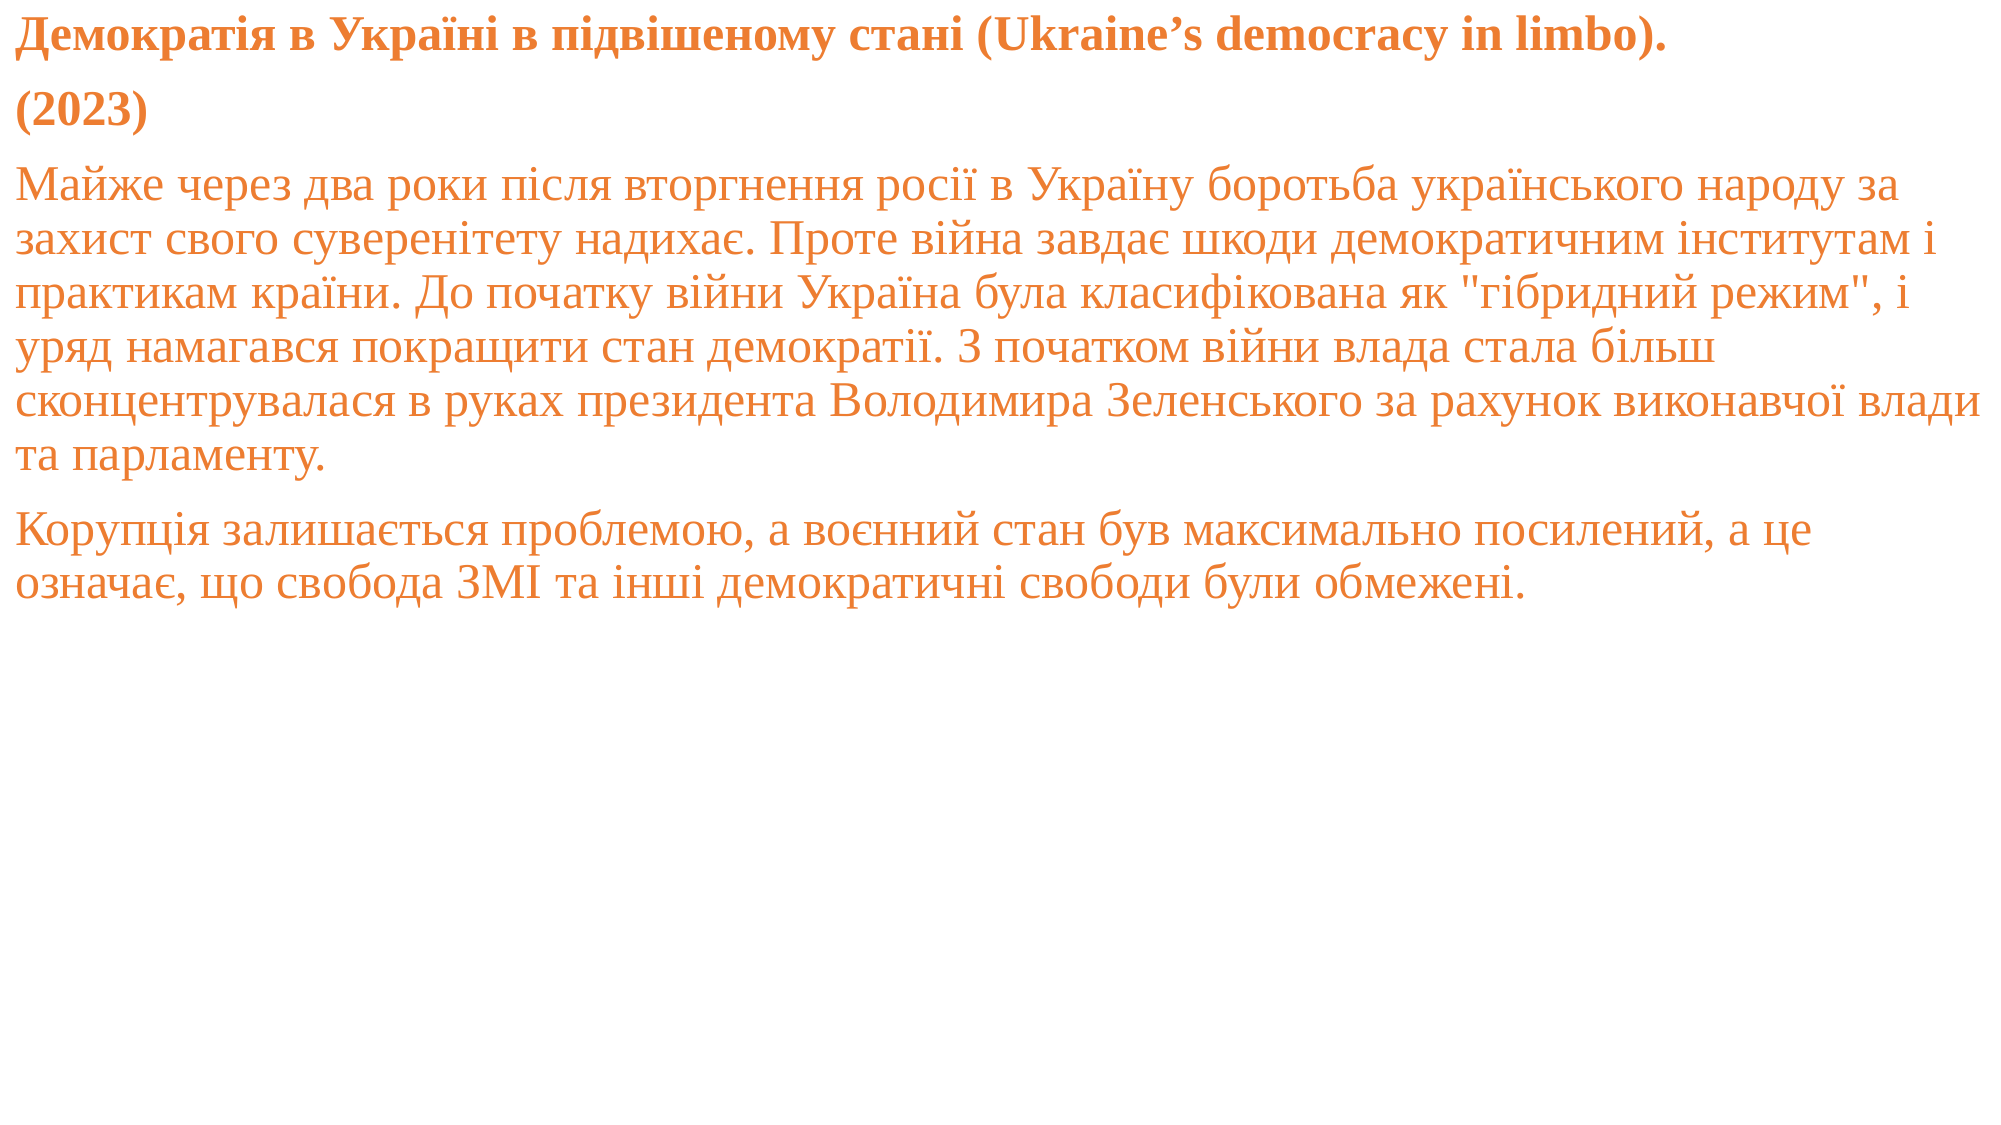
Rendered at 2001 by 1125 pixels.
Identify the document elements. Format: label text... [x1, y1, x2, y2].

list Демократія в Україні в підвішеному стані (Ukraine’s democracy in limbo). (2023) Майже через два роки після вторгнення росії в Україну боротьба українського народу за захист свого суверенітету надихає. Проте війна завдає шкоди демократичним інститутам і практикам країни. До початку війни Україна була класифікована як "гібридний режим", і уряд намагався покращити стан демократії. З початком війни влада стала більш сконцентрувалася в руках президента Володимира Зеленського за рахунок виконавчої влади та парламенту. Корупція залишається проблемою, а воєнний стан був максимально посилений, а це означає, що свобода ЗМІ та інші демократичні свободи були обмежені. [0, 0, 2000, 1125]
